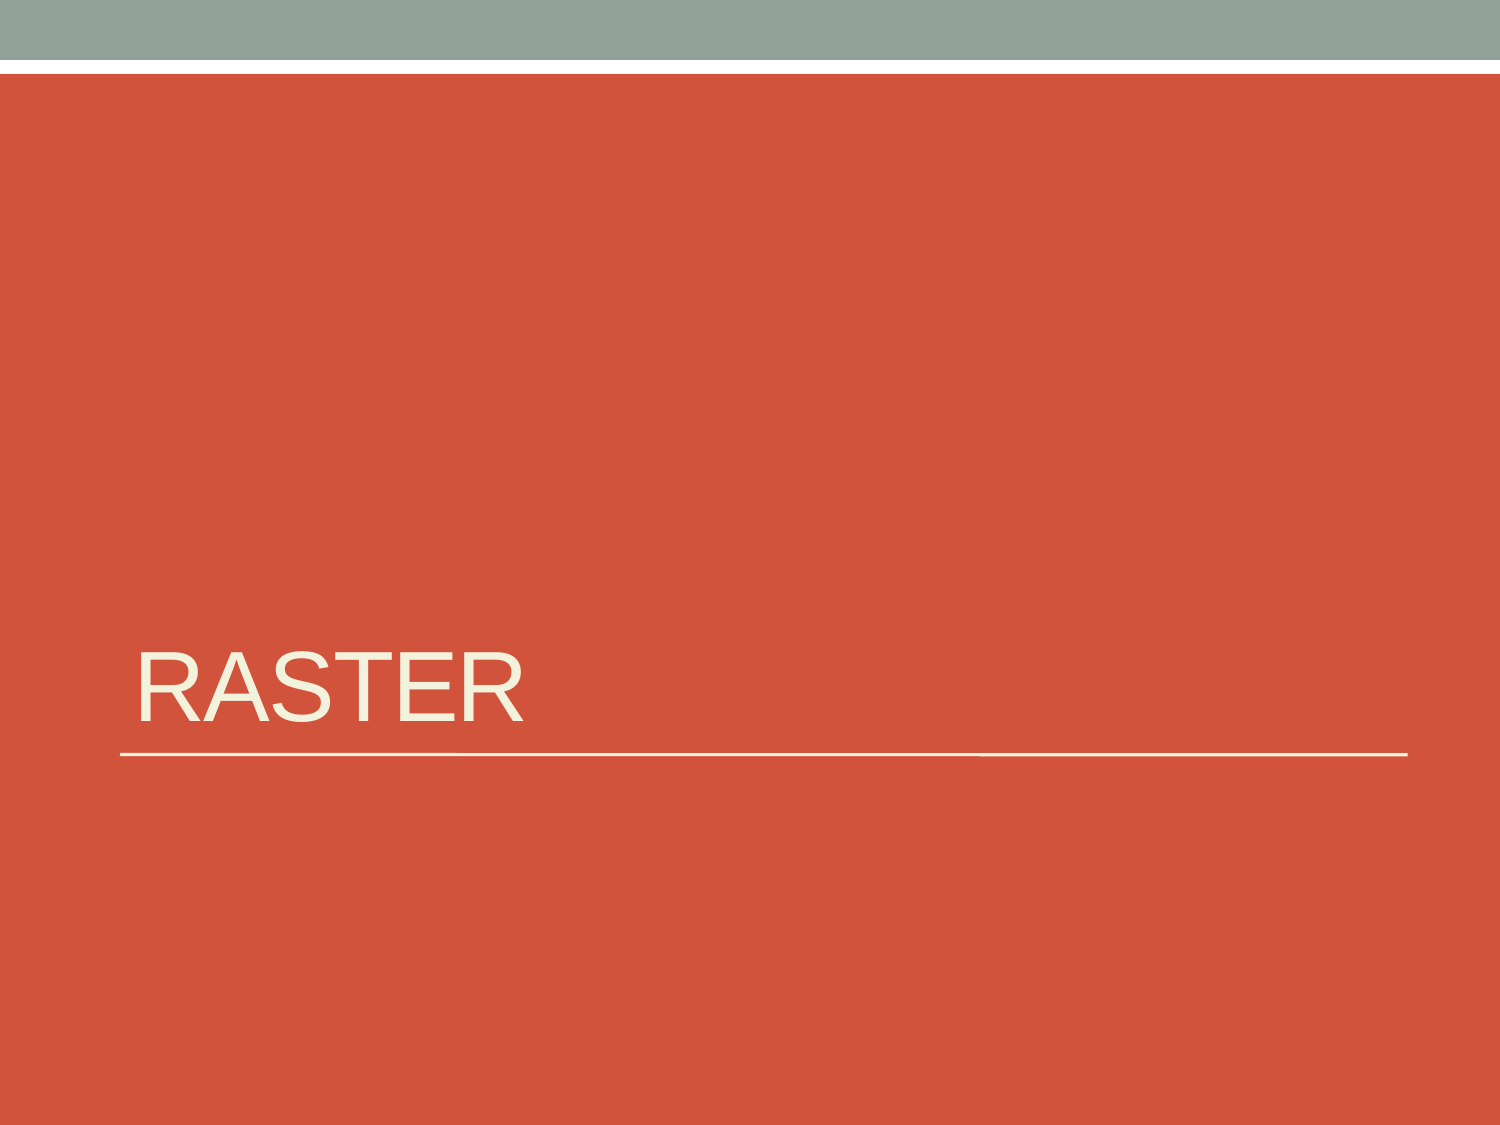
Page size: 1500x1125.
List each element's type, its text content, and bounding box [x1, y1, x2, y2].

title Raster [118, 387, 1394, 749]
